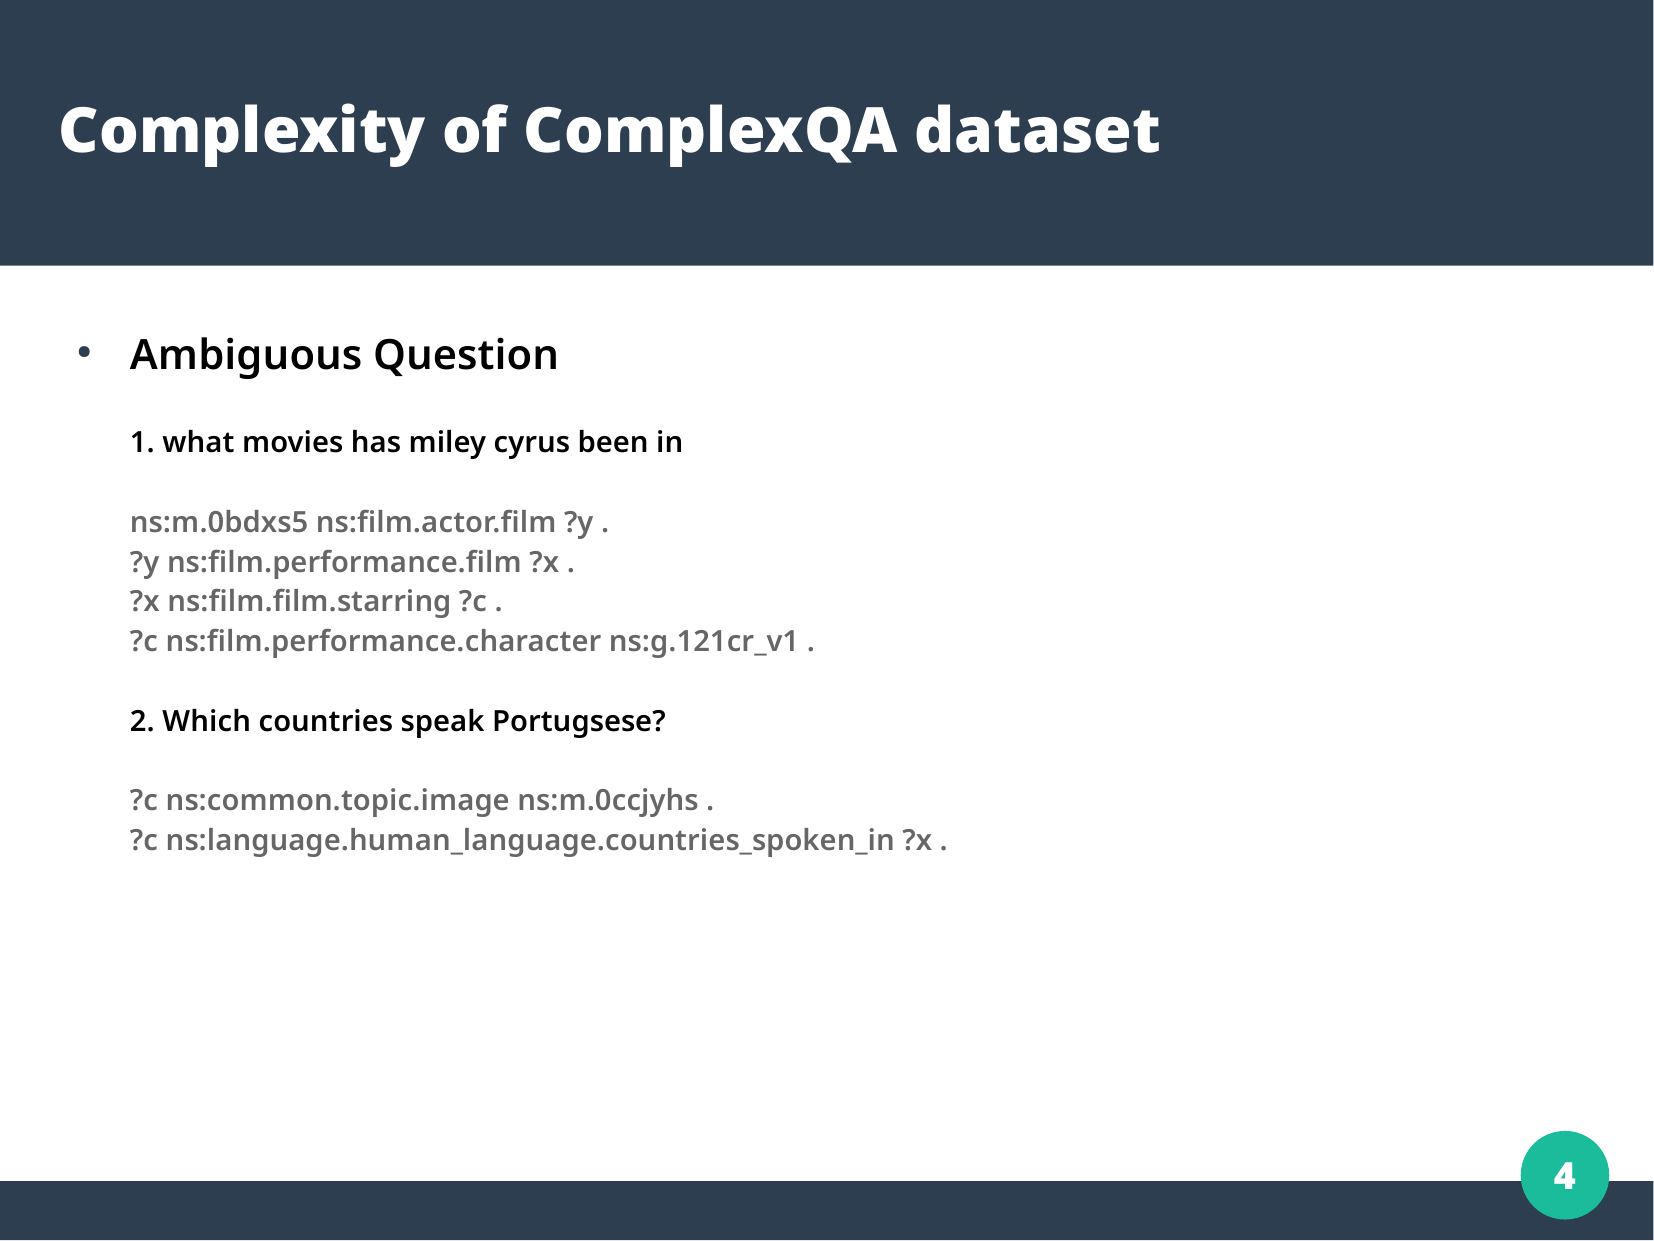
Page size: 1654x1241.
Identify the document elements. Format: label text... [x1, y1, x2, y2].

list Ambiguous Question 1. what movies has miley cyrus been in ns:m.0bdxs5 ns:film.actor.film ?y . ?y ns:film.performance.film ?x . ?x ns:film.film.starring ?c . ?c ns:film.performance.character ns:g.121cr_v1 . 2. Which countries speak Portugsese? ?c ns:common.topic.image ns:m.0ccjyhs . ?c ns:language.human_language.countries_spoken_in ?x . [59, 324, 1595, 819]
title Complexity of ComplexQA dataset [59, 49, 1595, 207]
